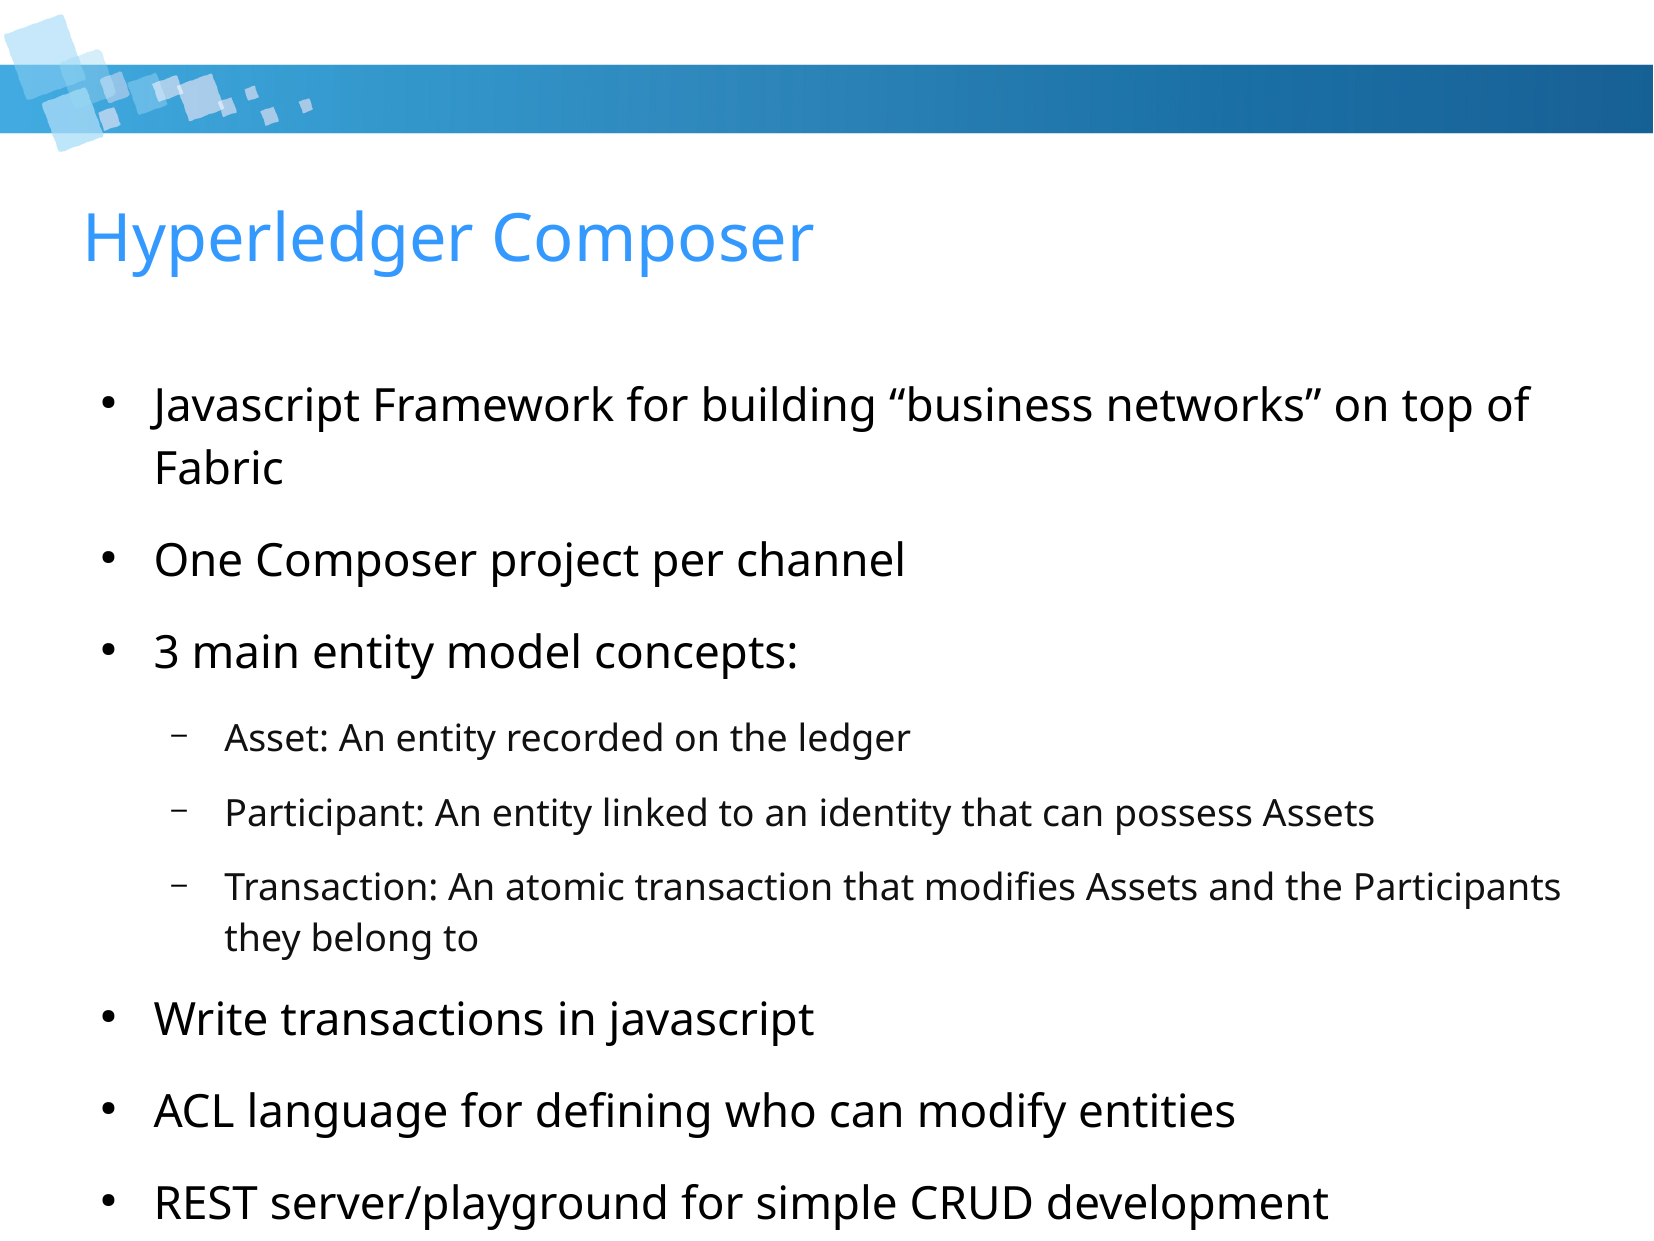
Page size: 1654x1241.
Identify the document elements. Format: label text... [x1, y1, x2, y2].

picture [0, 0, 1653, 1238]
title Hyperledger Composer [82, 132, 1571, 340]
list Javascript Framework for building “business networks” on top of Fabric One Composer project per channel 3 main entity model concepts: Asset: An entity recorded on the ledger Participant: An entity linked to an identity that can possess Assets Transaction: An atomic transaction that modifies Assets and the Participants they belong to Write transactions in javascript ACL language for defining who can modify entities REST server/playground for simple CRUD development [82, 372, 1571, 1139]
